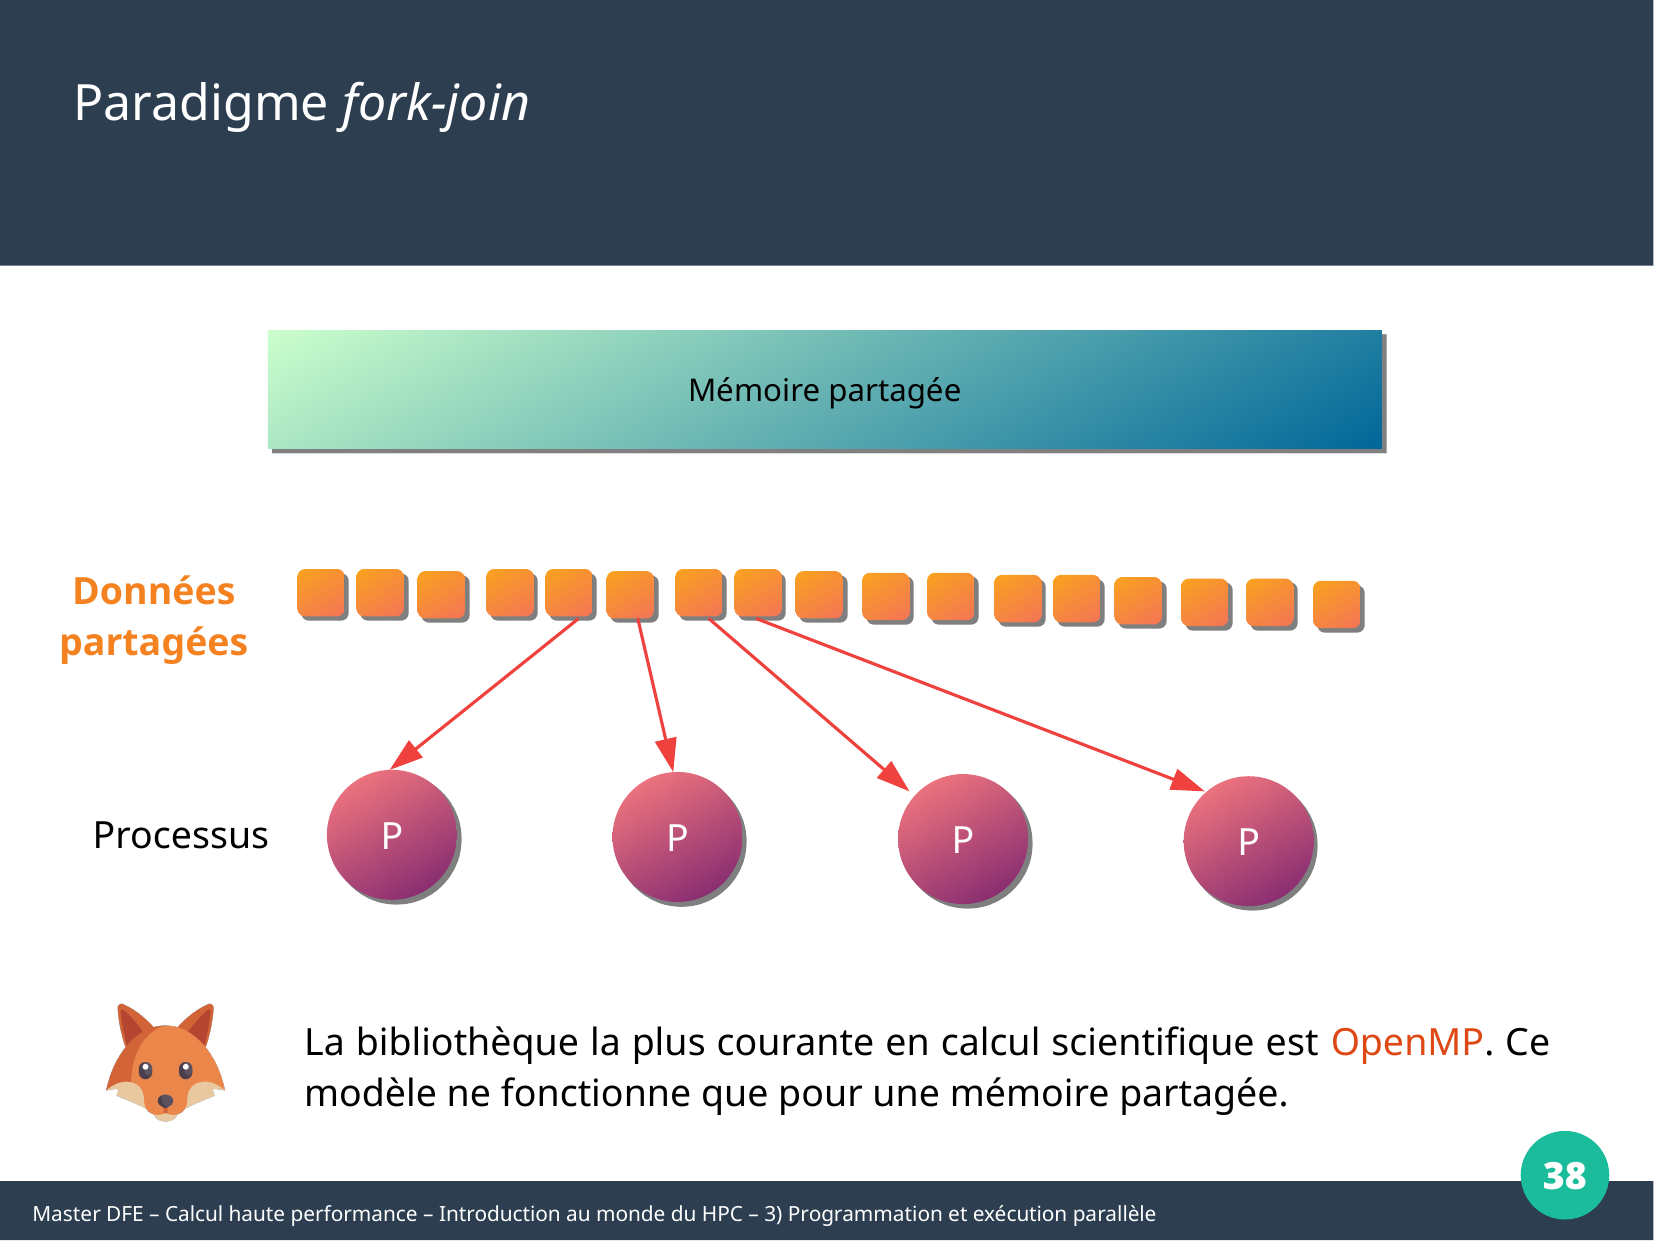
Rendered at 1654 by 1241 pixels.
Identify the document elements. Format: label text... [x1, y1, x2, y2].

text_box [675, 569, 723, 617]
text_box [545, 569, 593, 617]
text_box [486, 569, 534, 617]
text_box [297, 569, 345, 617]
text_box [1114, 577, 1162, 625]
text_box P [612, 771, 743, 902]
text_box [795, 571, 843, 619]
text_box [356, 569, 404, 617]
text_box [927, 572, 975, 621]
text_box Mémoire partagée [267, 330, 1382, 449]
text_box P [898, 774, 1029, 905]
text_box [1053, 574, 1101, 623]
text_box [862, 572, 910, 621]
text_box [1181, 578, 1229, 627]
text_box [994, 574, 1042, 623]
text_box [734, 569, 782, 617]
text_box [1313, 580, 1361, 629]
picture [106, 1003, 225, 1123]
text_box [1246, 578, 1294, 627]
text_box Processus [61, 801, 301, 867]
text_box Données partagées [34, 557, 274, 674]
text_box La bibliothèque la plus courante en calcul scientifique est OpenMP. Ce modèle ne fonctionne que pour une mémoire partagée. [289, 1008, 1565, 1125]
text_box P [1183, 776, 1314, 907]
text_box P [326, 769, 457, 900]
text_box [417, 571, 465, 619]
text_box Master DFE – Calcul haute performance – Introduction au monde du HPC – 3) Programmation et exécution parallèle [17, 1191, 1436, 1235]
text_box [606, 571, 654, 619]
text_box Paradigme fork-join [59, 59, 1619, 209]
